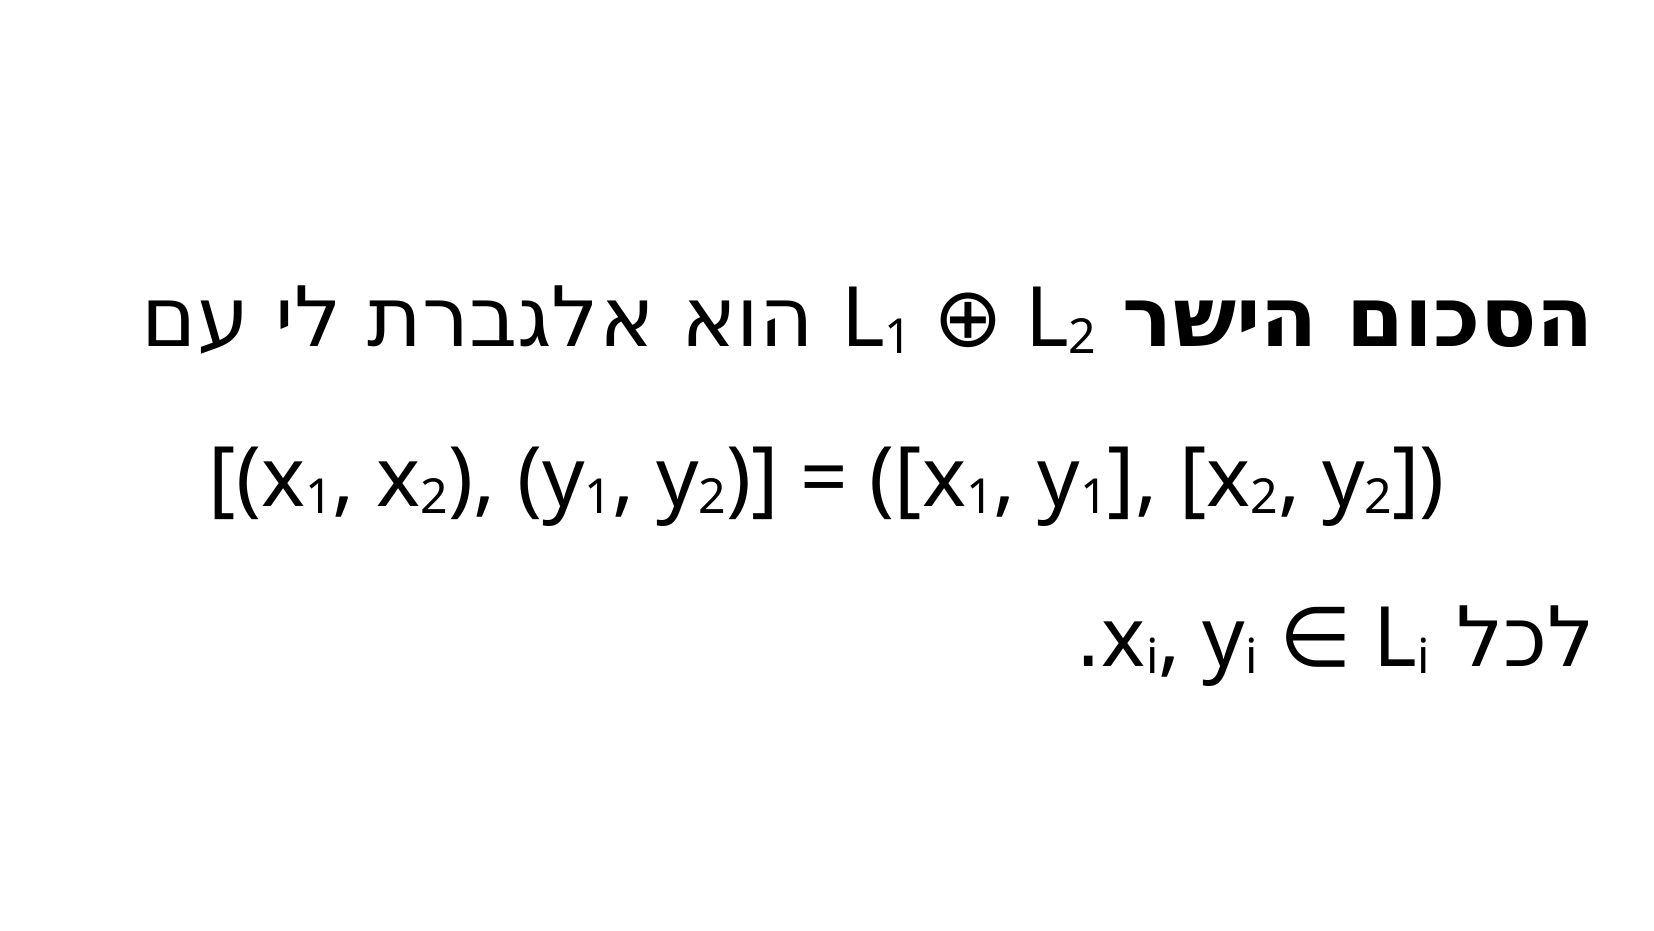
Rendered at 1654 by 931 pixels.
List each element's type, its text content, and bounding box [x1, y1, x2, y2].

subtitle הסכום הישר L1 ⊕ L2 הוא אלגברת לי עם [(x1, x2), (y1, y2)] = ([x1, y1], [x2, y2]) לכל xi, yi ∈ Li. [59, 45, 1595, 886]
